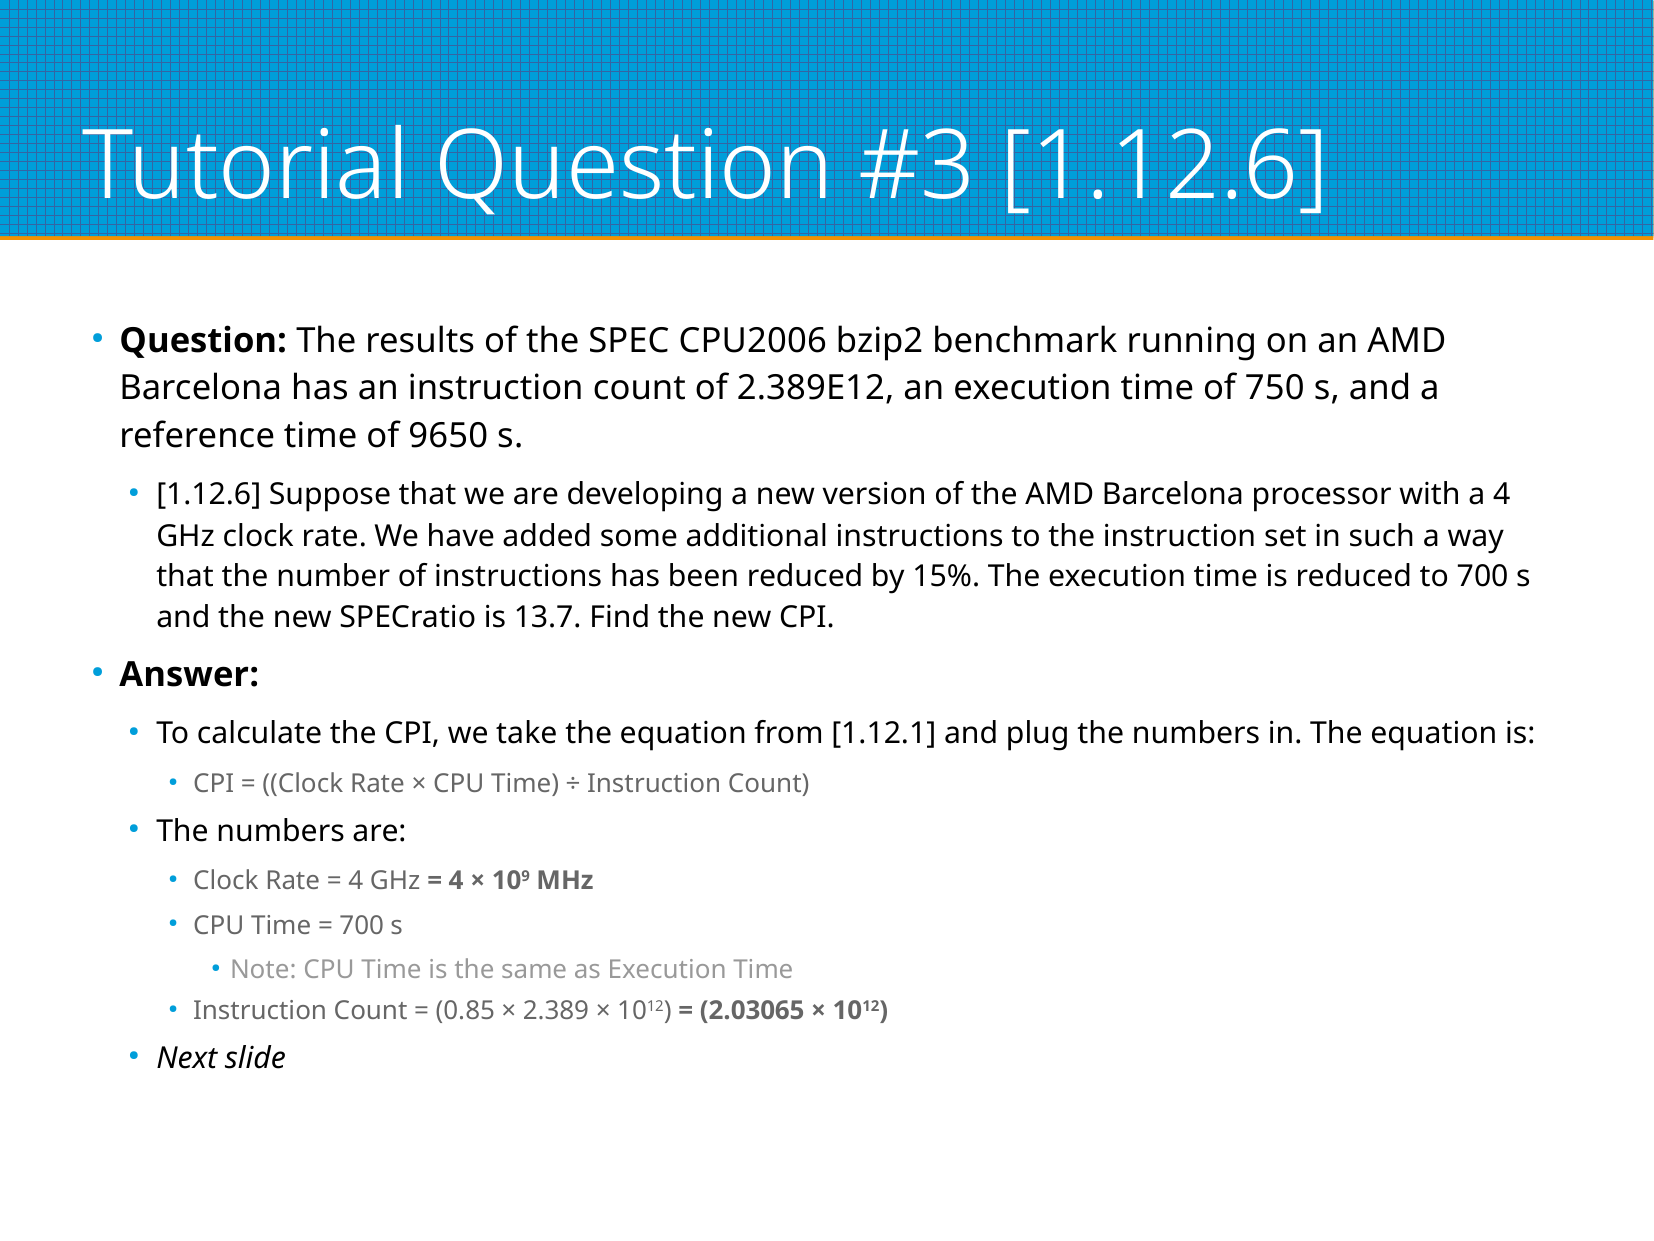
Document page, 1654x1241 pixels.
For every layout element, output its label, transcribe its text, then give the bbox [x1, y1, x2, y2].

list Question: The results of the SPEC CPU2006 bzip2 benchmark running on an AMD Barcelona has an instruction count of 2.389E12, an execution time of 750 s, and a reference time of 9650 s. [1.12.6] Suppose that we are developing a new version of the AMD Barcelona processor with a 4 GHz clock rate. We have added some additional instructions to the instruction set in such a way that the number of instructions has been reduced by 15%. The execution time is reduced to 700 s and the new SPECratio is 13.7. Find the new CPI. Answer: To calculate the CPI, we take the equation from [1.12.1] and plug the numbers in. The equation is: CPI = ((Clock Rate × CPU Time) ÷ Instruction Count) The numbers are: Clock Rate = 4 GHz = 4 × 109 MHz CPU Time = 700 s Note: CPU Time is the same as Execution Time Instruction Count = (0.85 × 2.389 × 1012) = (2.03065 × 1012) Next slide [82, 314, 1563, 1081]
title Tutorial Question #3 [1.12.6] [82, 19, 1571, 227]
